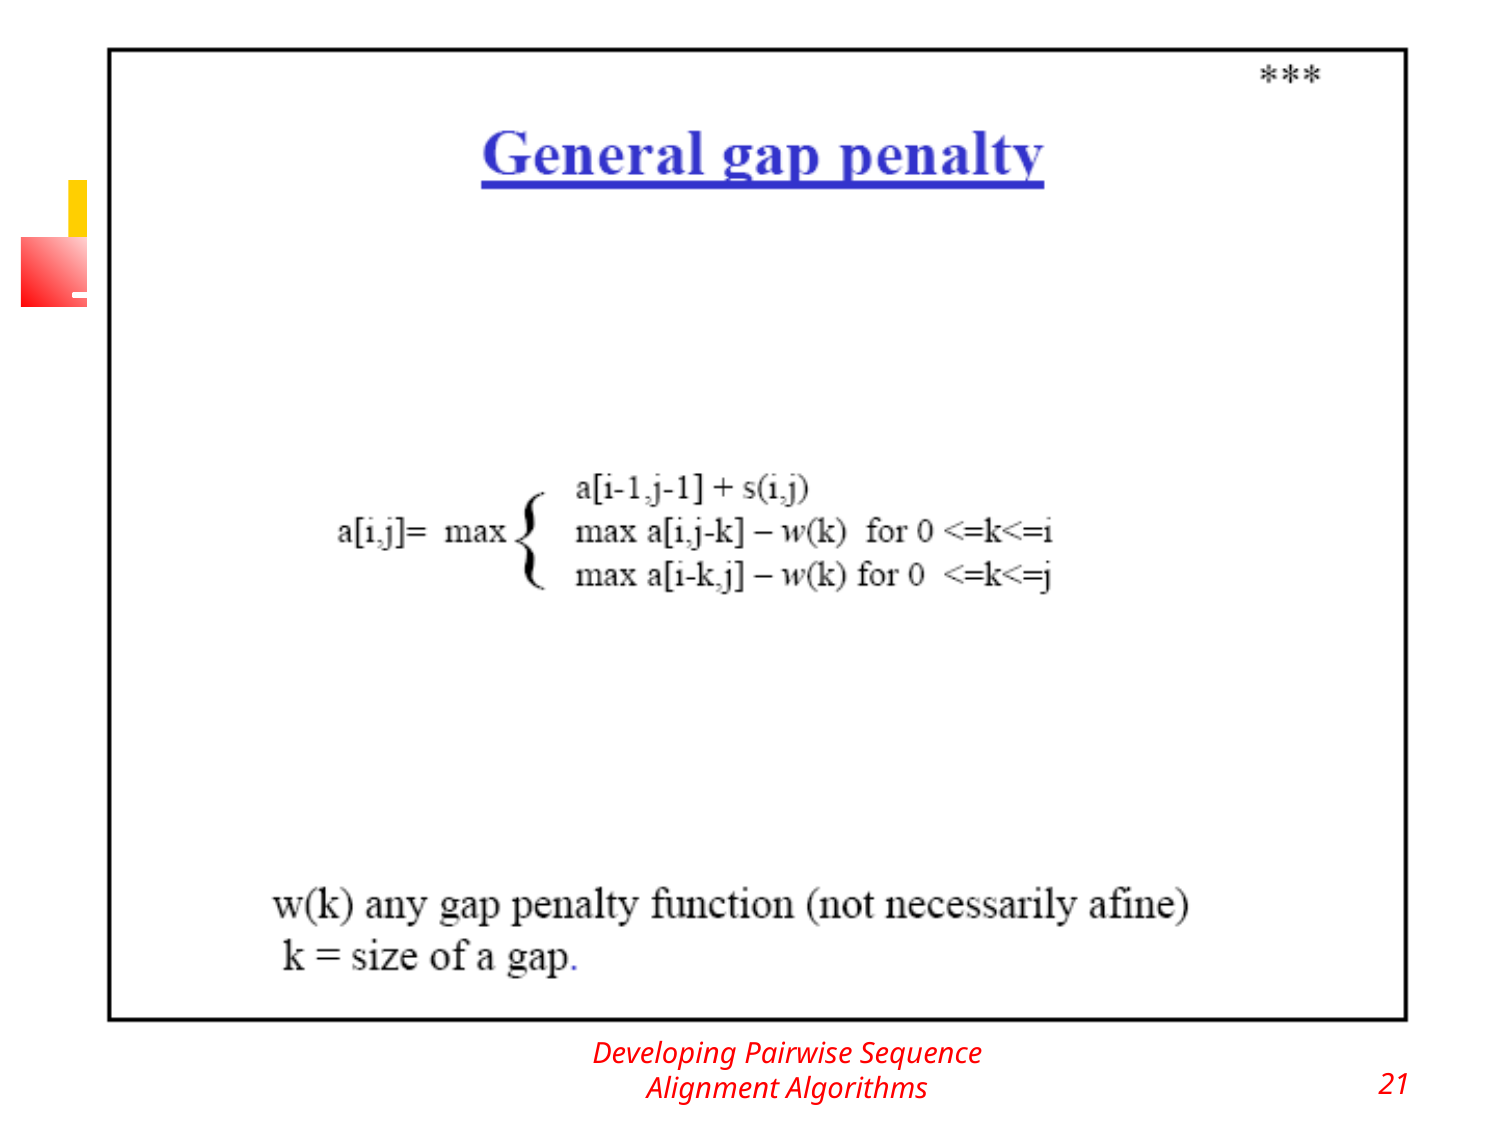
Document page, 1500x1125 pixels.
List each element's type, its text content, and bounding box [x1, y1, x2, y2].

text_box <number> [1112, 1039, 1426, 1113]
text_box Developing Pairwise Sequence Alignment Algorithms [512, 1039, 1063, 1113]
picture [87, 40, 1450, 1039]
